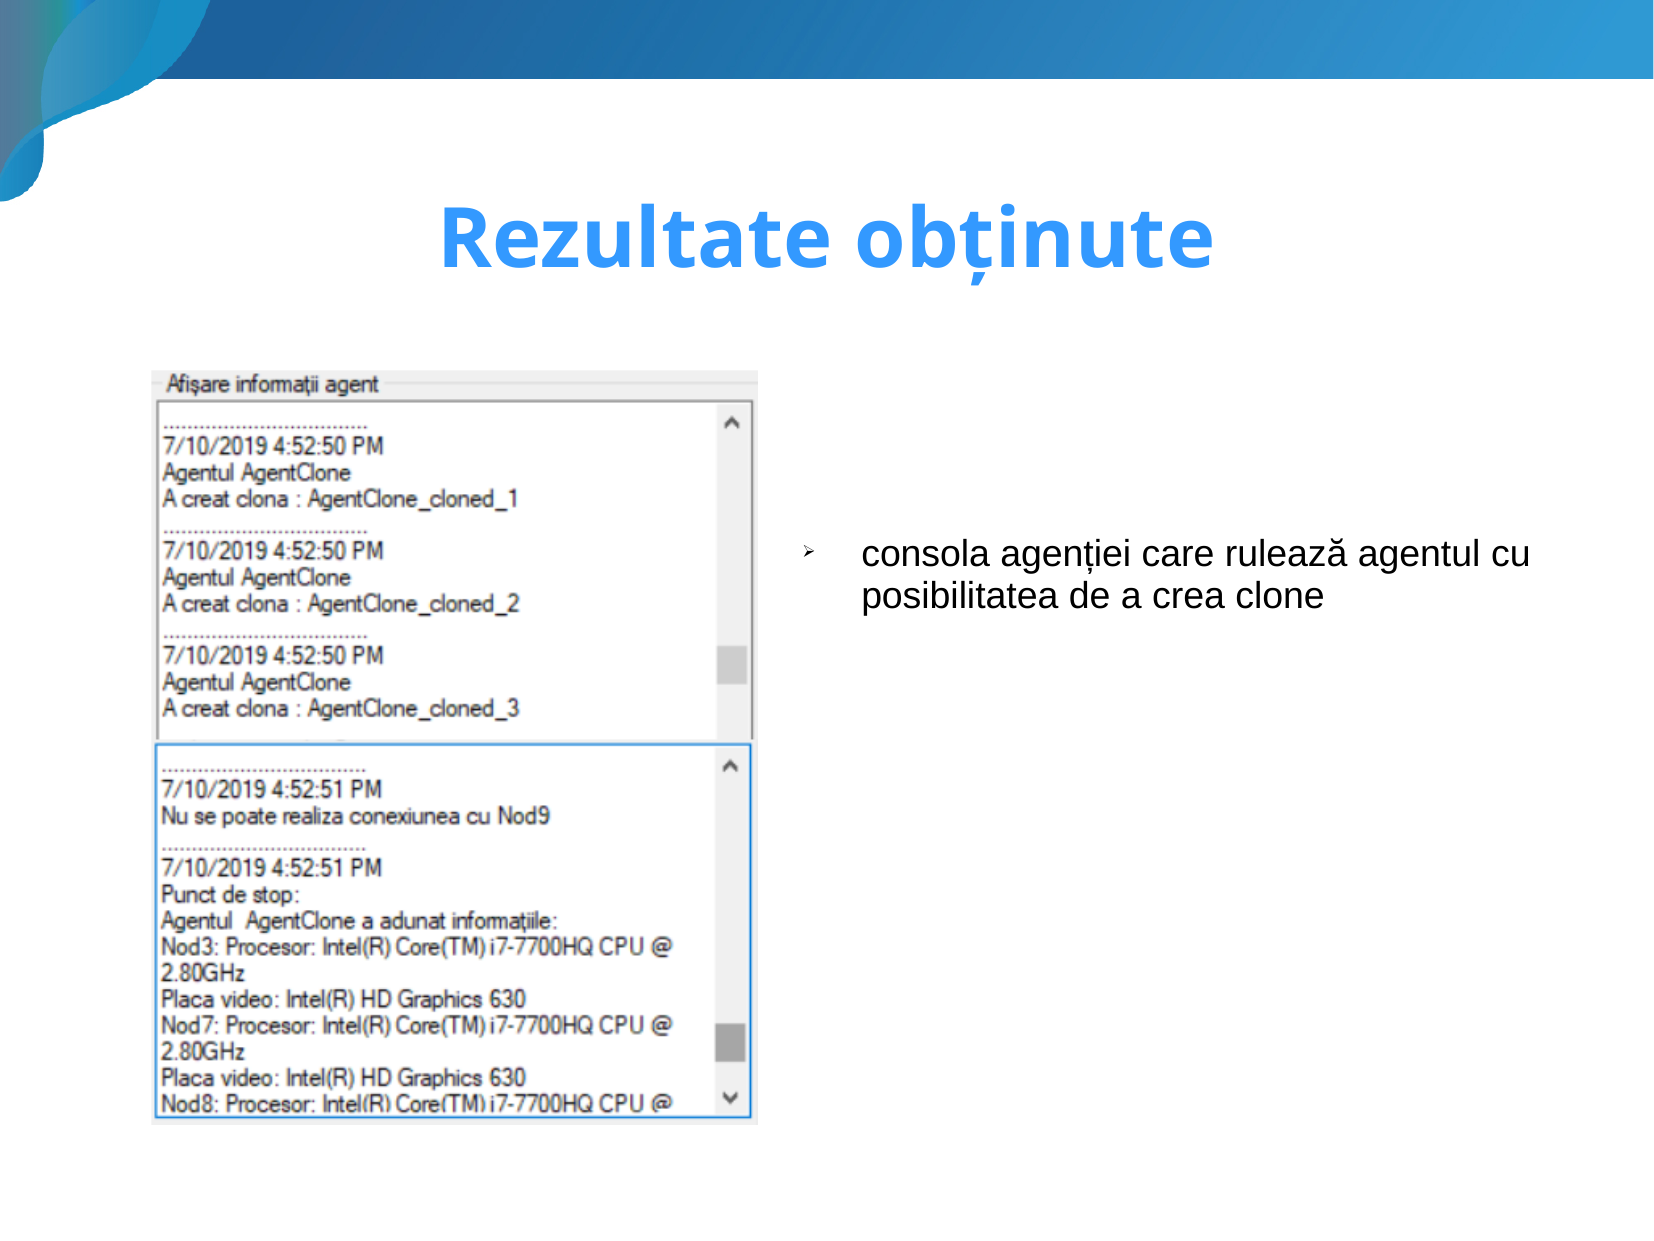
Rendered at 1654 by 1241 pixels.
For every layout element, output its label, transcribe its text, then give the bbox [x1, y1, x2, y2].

title Rezultate obținute [82, 132, 1571, 340]
text_box consola agenției care rulează agentul cu posibilitatea de a crea clone [787, 525, 1576, 826]
picture [0, 0, 1654, 1241]
